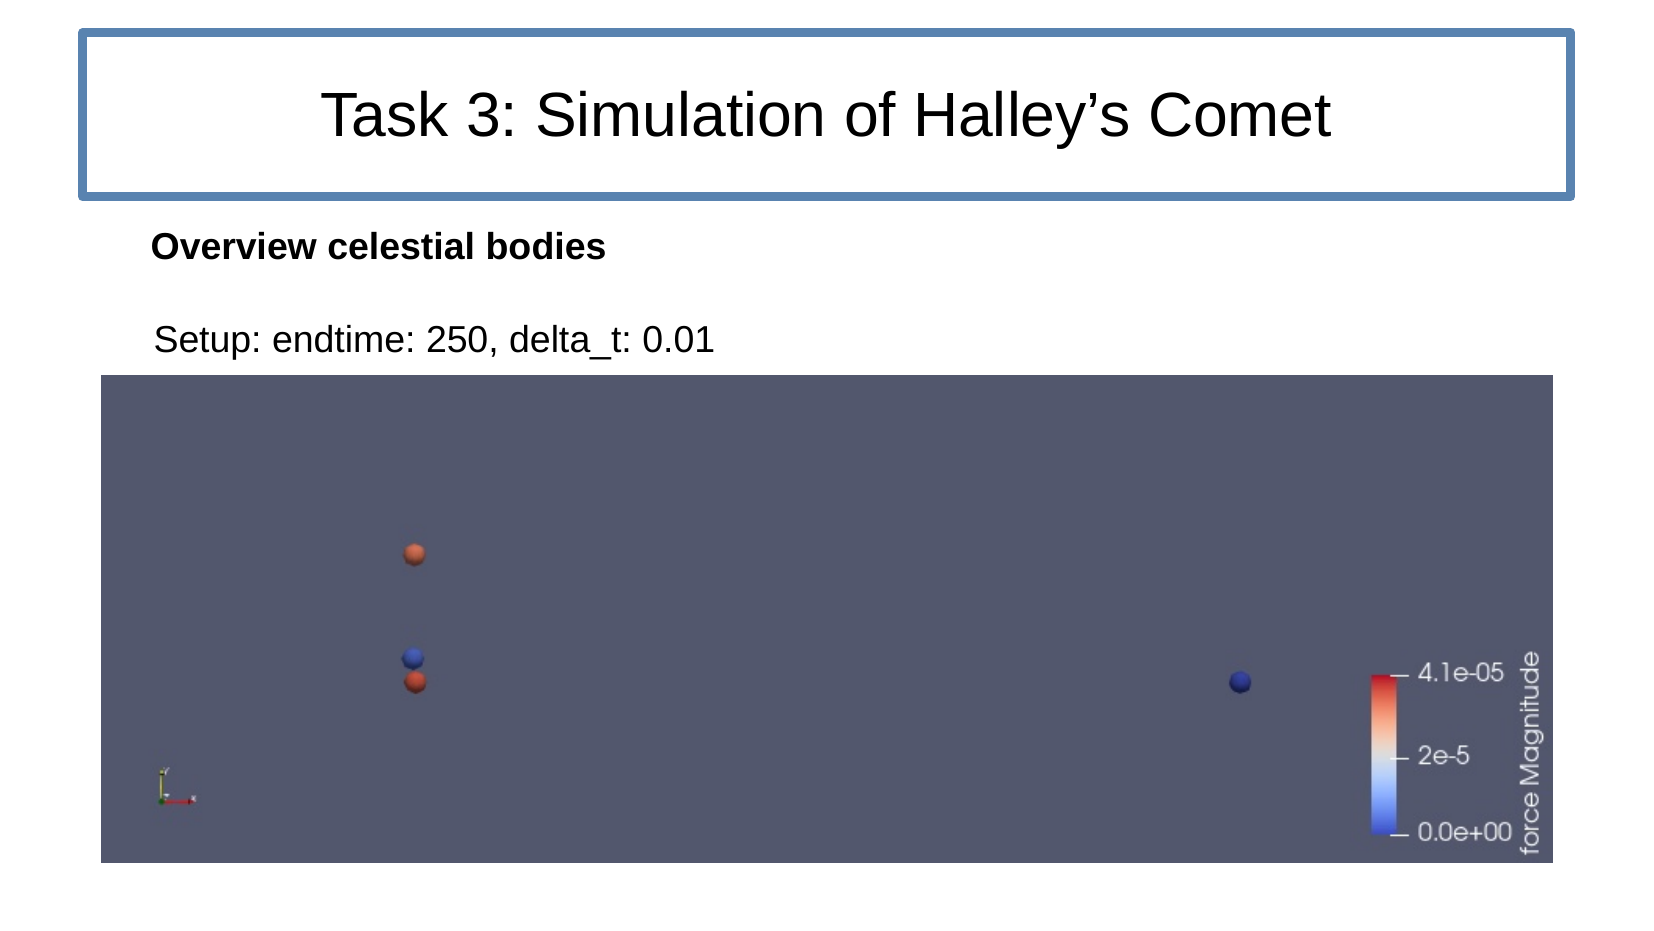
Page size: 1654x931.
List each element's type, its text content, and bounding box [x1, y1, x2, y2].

text_box Overview celestial bodies [135, 217, 1051, 317]
list Setup: endtime: 250, delta_t: 0.01 [82, 247, 1463, 505]
title Task 3: Simulation of Halley’s Comet [82, 32, 1571, 197]
picture [101, 375, 1553, 863]
